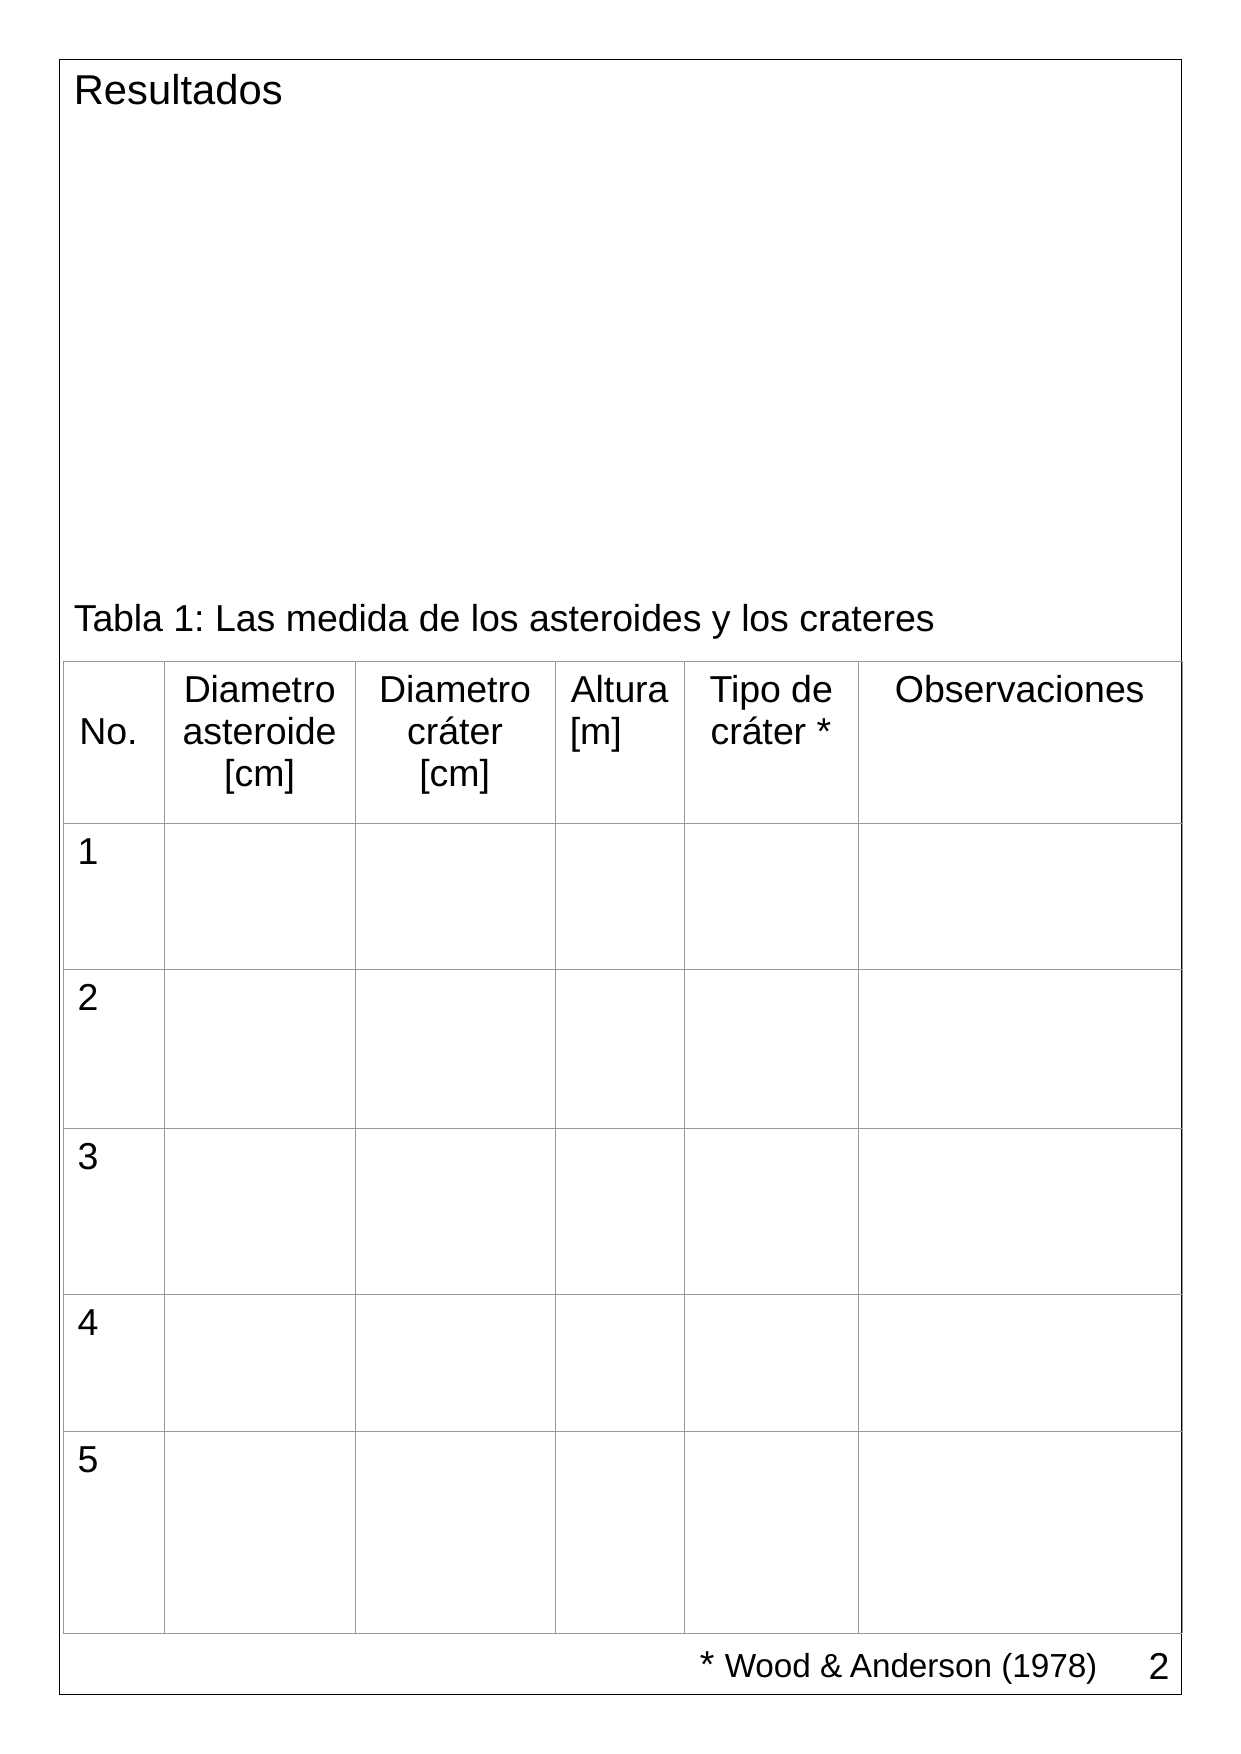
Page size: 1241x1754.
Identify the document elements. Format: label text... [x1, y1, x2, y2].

table_cell [556, 1129, 684, 1294]
table_cell [685, 824, 858, 969]
table_header No. [64, 690, 164, 823]
table_cell [165, 824, 355, 969]
table_cell [165, 1295, 355, 1431]
table_cell 5 [64, 1432, 164, 1633]
table_cell [685, 1432, 858, 1633]
table_header Diametro cráter [cm] [356, 690, 555, 823]
text_box Resultados [59, 59, 1182, 590]
table_cell [356, 1129, 555, 1294]
table_cell [165, 970, 355, 1128]
text_box Resultados [59, 690, 1182, 1695]
table_header Observaciones [859, 690, 1182, 823]
table_cell [859, 1295, 1182, 1431]
text_box Tabla 1: Las medida de los asteroides y los crateres [59, 590, 1182, 690]
table_header Diametro asteroide [cm] [165, 690, 355, 823]
table_cell [165, 1432, 355, 1633]
table_cell [859, 970, 1182, 1128]
table_cell 4 [64, 1295, 164, 1431]
table_cell [556, 970, 684, 1128]
table_cell [556, 824, 684, 969]
table_cell 3 [64, 1129, 164, 1294]
table_cell [859, 1129, 1182, 1294]
table_cell [859, 824, 1182, 969]
table_cell [356, 1295, 555, 1431]
table_cell [859, 1432, 1182, 1633]
table_cell [165, 1129, 355, 1294]
table_cell [356, 1432, 555, 1633]
text_box 2 [1133, 1638, 1193, 1695]
table_cell [556, 1295, 684, 1431]
table_cell 1 [64, 824, 164, 969]
table_cell [685, 1295, 858, 1431]
text_box * Wood & Anderson (1978) [685, 1636, 1241, 1731]
table_cell [685, 1129, 858, 1294]
table_header Tipo de cráter * [685, 690, 858, 823]
table_cell [556, 1432, 684, 1633]
table_cell [685, 970, 858, 1128]
table_cell [356, 970, 555, 1128]
table_header Altura [m] [556, 690, 684, 823]
table_cell 2 [64, 970, 164, 1128]
table_cell [356, 824, 555, 969]
